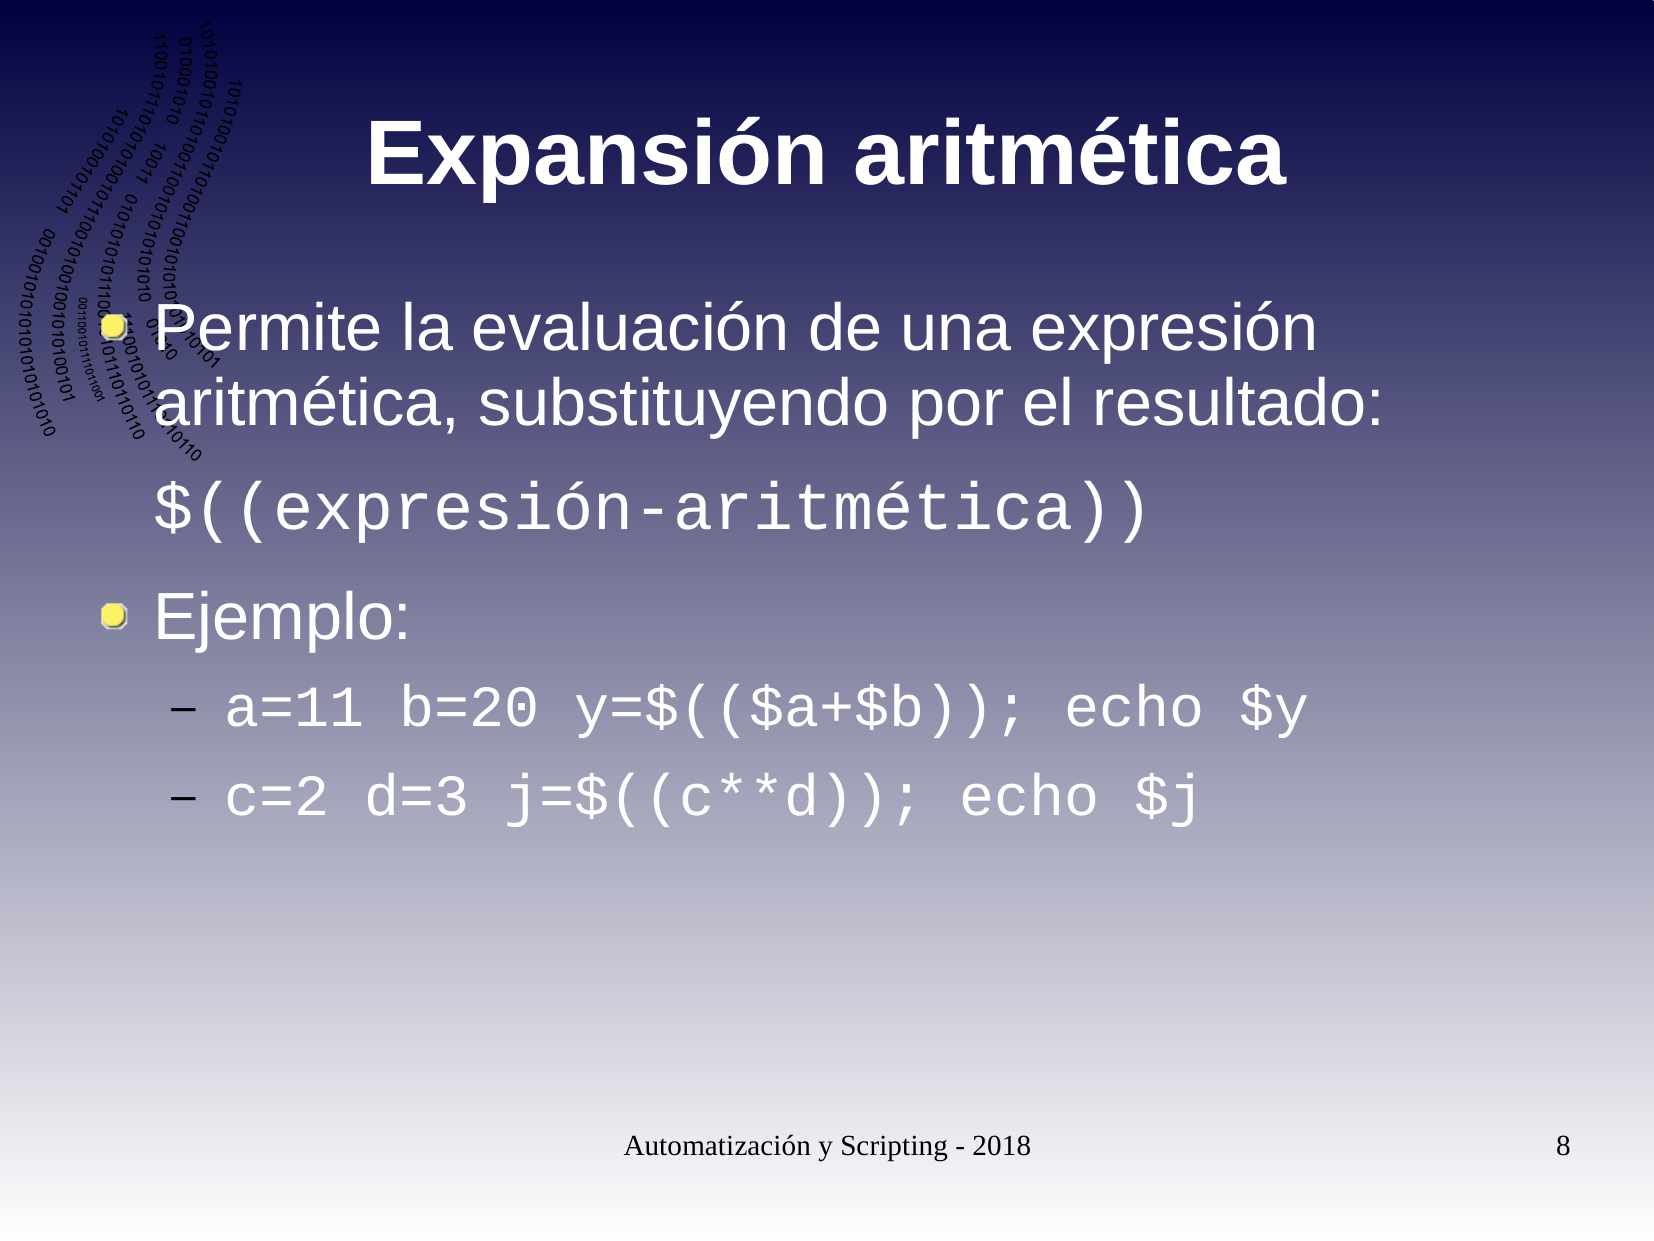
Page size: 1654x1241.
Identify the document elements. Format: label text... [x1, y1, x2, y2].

title Expansión aritmética [82, 49, 1571, 257]
list Permite la evaluación de una expresión aritmética, substituyendo por el resultado: $((expresión-aritmética)) Ejemplo: a=11 b=20 y=$(($a+$b)); echo $y c=2 d=3 j=$((c**d)); echo $j [82, 290, 1571, 1010]
picture [18, 20, 243, 461]
